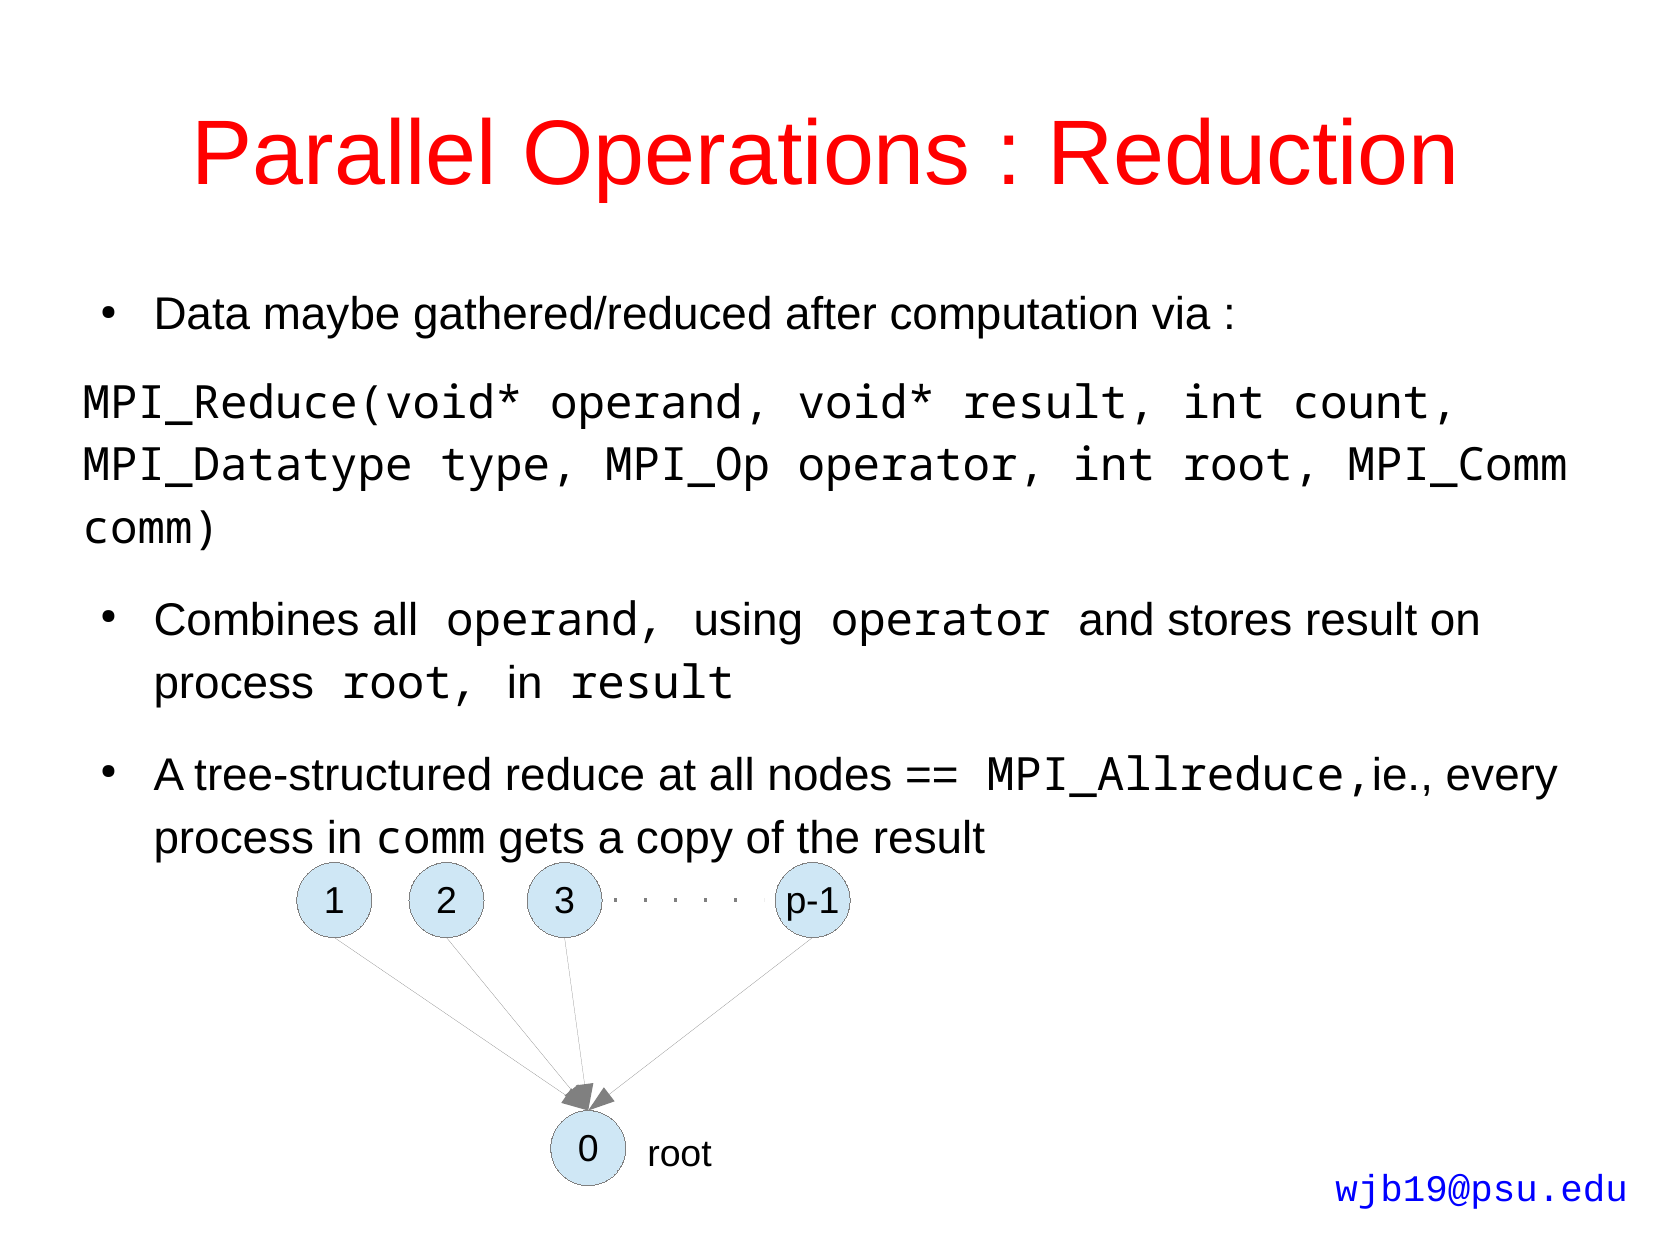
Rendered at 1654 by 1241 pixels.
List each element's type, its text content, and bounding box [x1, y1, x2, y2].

title Parallel Operations : Reduction [82, 49, 1571, 207]
text_box 0 [550, 1110, 626, 1186]
text_box 1 [296, 862, 372, 938]
text_box root [632, 1125, 727, 1182]
list Data maybe gathered/reduced after computation via : MPI_Reduce(void* operand, void* result, int count, MPI_Datatype type, MPI_Op operator, int root, MPI_Comm comm) Combines all operand, using operator and stores result on process root, in result A tree-structured reduce at all nodes == MPI_Allreduce,ie., every process in comm gets a copy of the result [82, 207, 1571, 1026]
text_box p-1 [775, 862, 851, 938]
text_box wjb19@psu.edu [1320, 1162, 1643, 1220]
text_box 2 [408, 862, 485, 938]
text_box 3 [527, 862, 603, 938]
